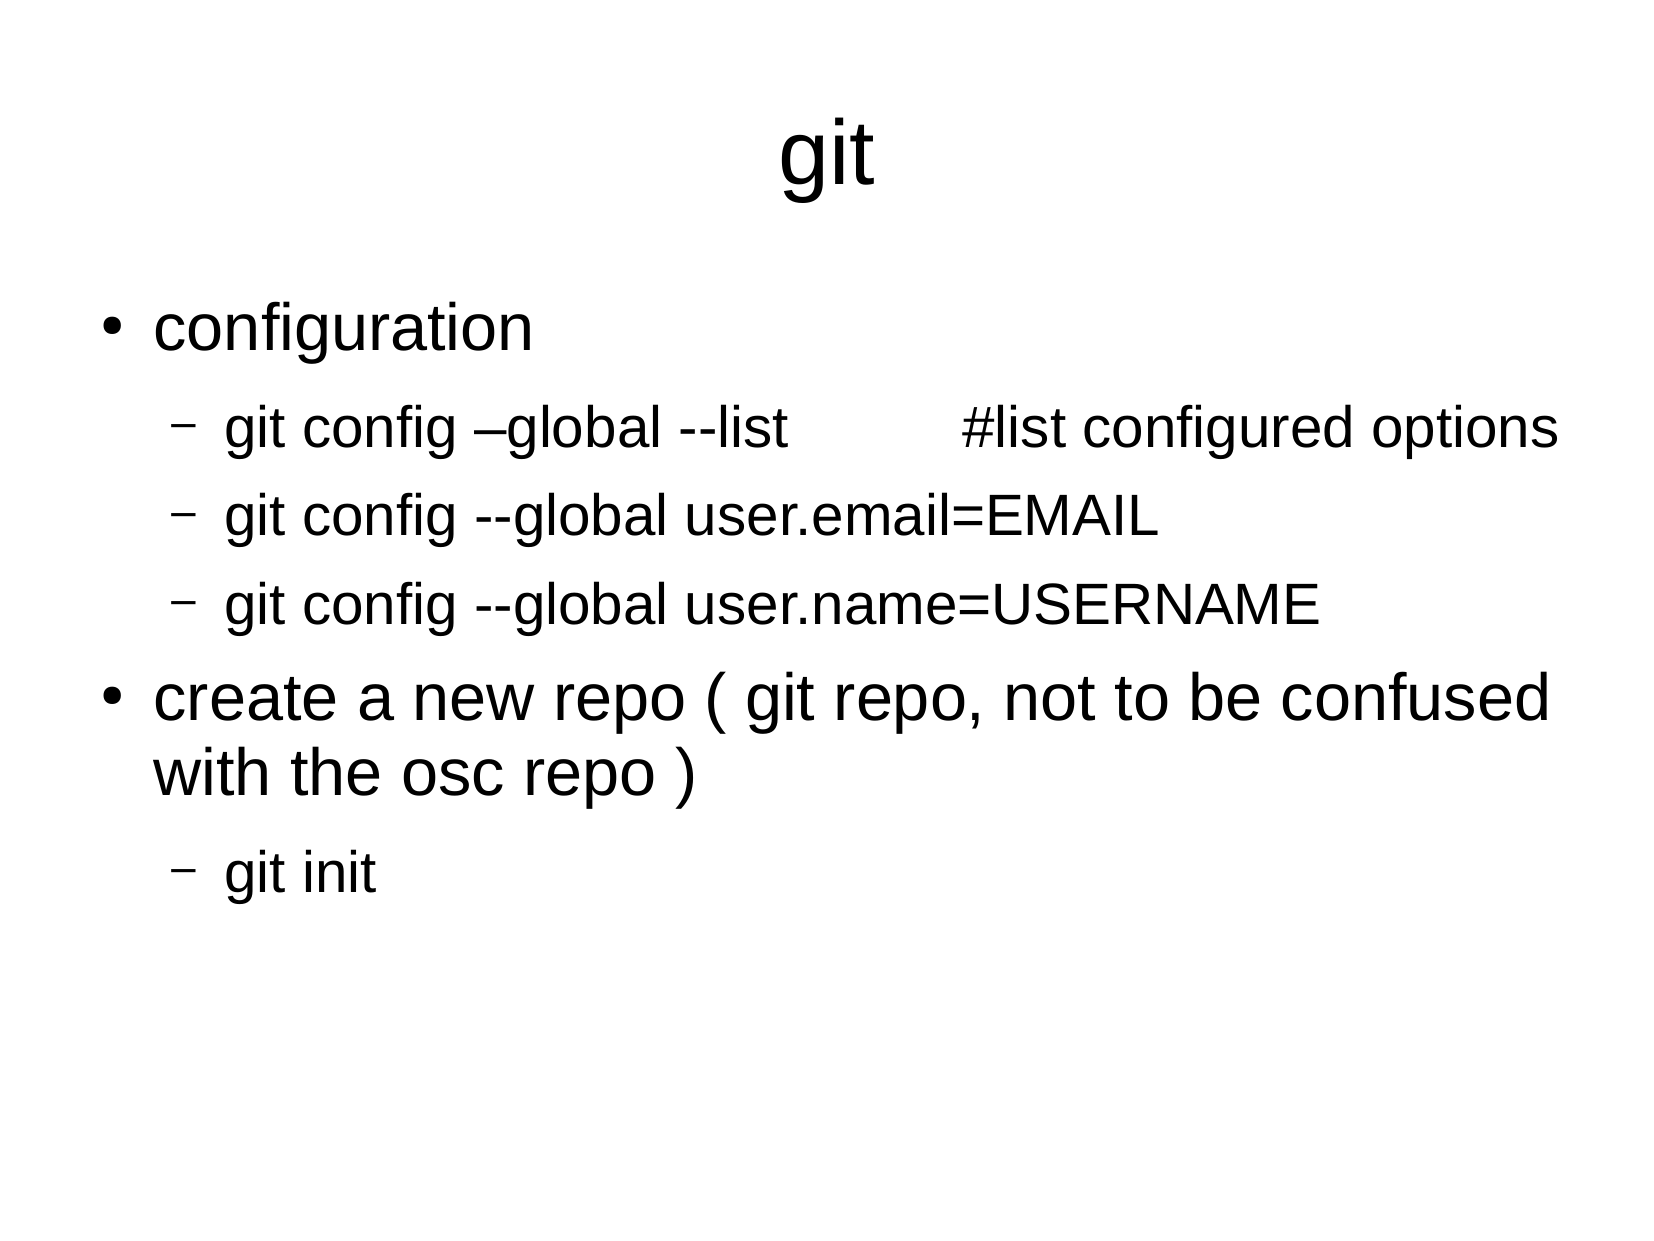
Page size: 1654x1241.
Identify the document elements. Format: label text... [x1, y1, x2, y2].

title git [82, 49, 1571, 257]
list configuration git config –global --list #list configured options git config --global user.email=EMAIL git config --global user.name=USERNAME create a new repo ( git repo, not to be confused with the osc repo ) git init [82, 290, 1571, 1010]
